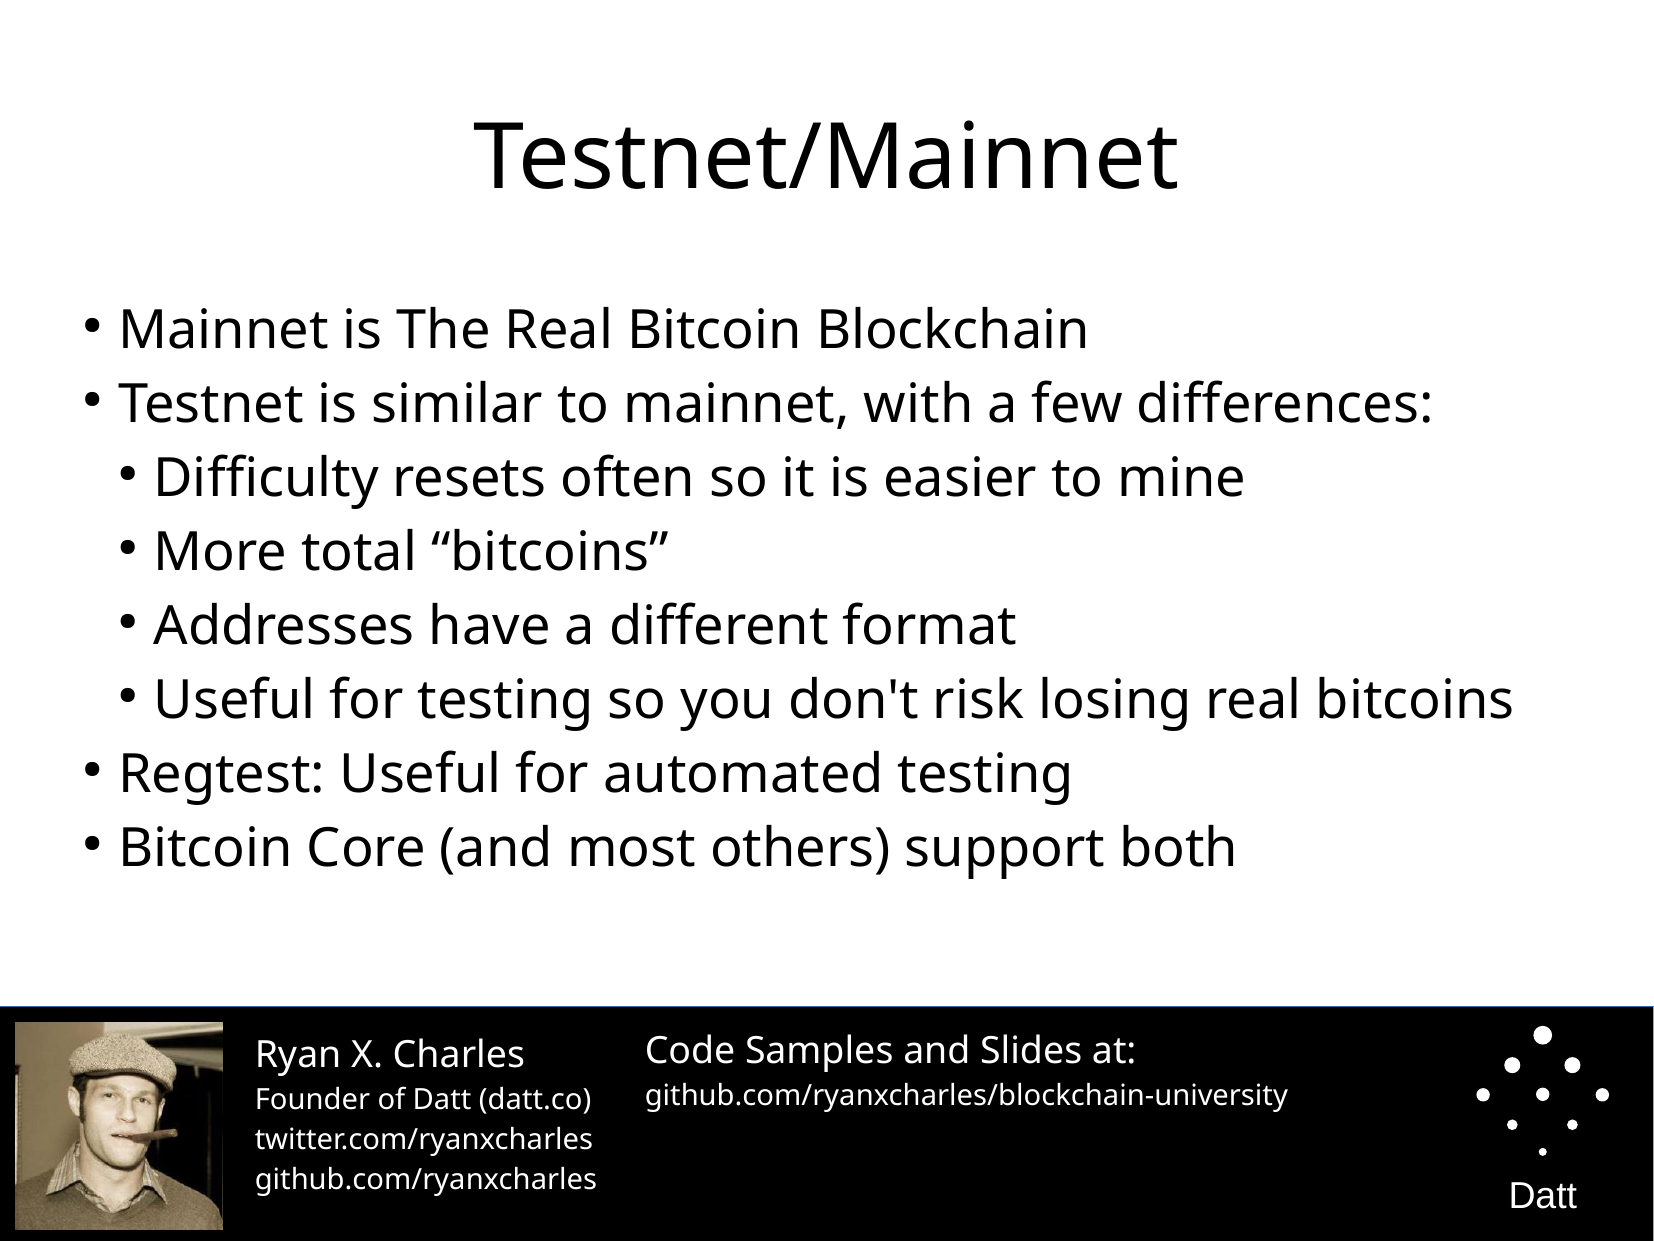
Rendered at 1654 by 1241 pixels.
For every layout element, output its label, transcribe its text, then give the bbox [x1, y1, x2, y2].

text_box Datt [1452, 1167, 1633, 1241]
title Testnet/Mainnet [82, 49, 1571, 257]
picture [1475, 1023, 1611, 1159]
text_box [0, 1006, 1654, 1241]
text_box Ryan X. Charles Founder of Datt (datt.co) twitter.com/ryanxcharles github.com/ryanxcharles [240, 1020, 976, 1241]
picture [15, 1022, 223, 1231]
text_box Code Samples and Slides at: github.com/ryanxcharles/blockchain-university [630, 1015, 1403, 1156]
subtitle Mainnet is The Real Bitcoin Blockchain Testnet is similar to mainnet, with a few differences: Difficulty resets often so it is easier to mine More total “bitcoins” Addresses have a different format Useful for testing so you don't risk losing real bitcoins Regtest: Useful for automated testing Bitcoin Core (and most others) support both [82, 290, 1571, 1006]
